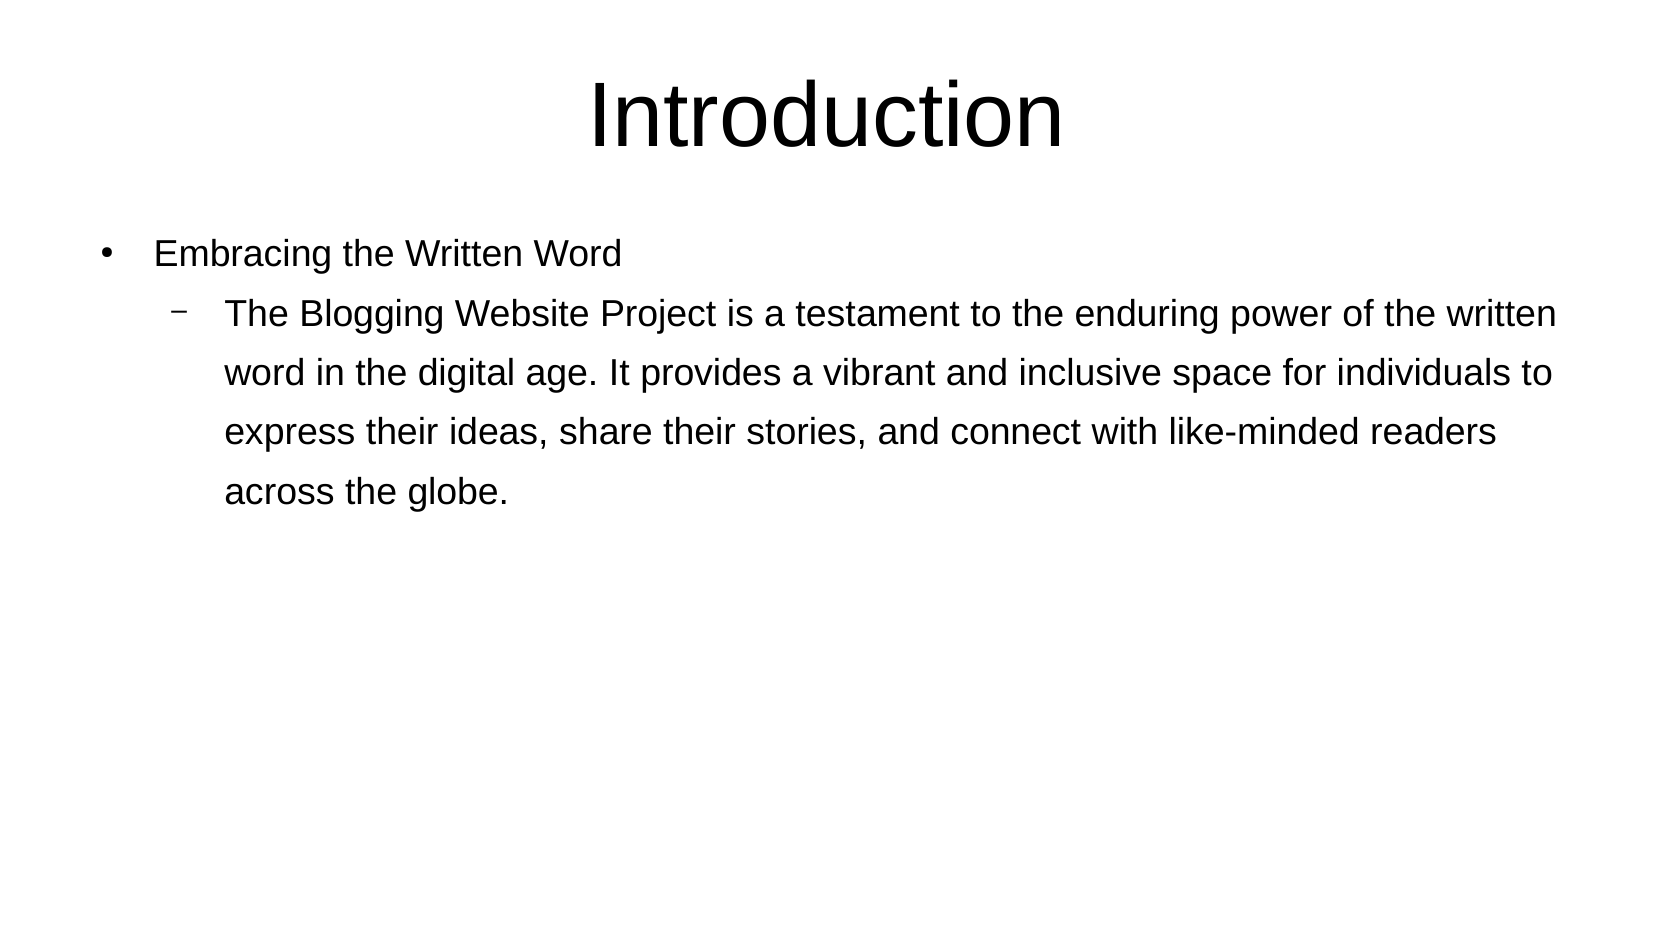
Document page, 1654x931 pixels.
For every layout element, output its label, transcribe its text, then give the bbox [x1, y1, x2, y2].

list Embracing the Written Word The Blogging Website Project is a testament to the enduring power of the written word in the digital age. It provides a vibrant and inclusive space for individuals to express their ideas, share their stories, and connect with like-minded readers across the globe. [82, 217, 1571, 758]
title Introduction [82, 37, 1571, 193]
